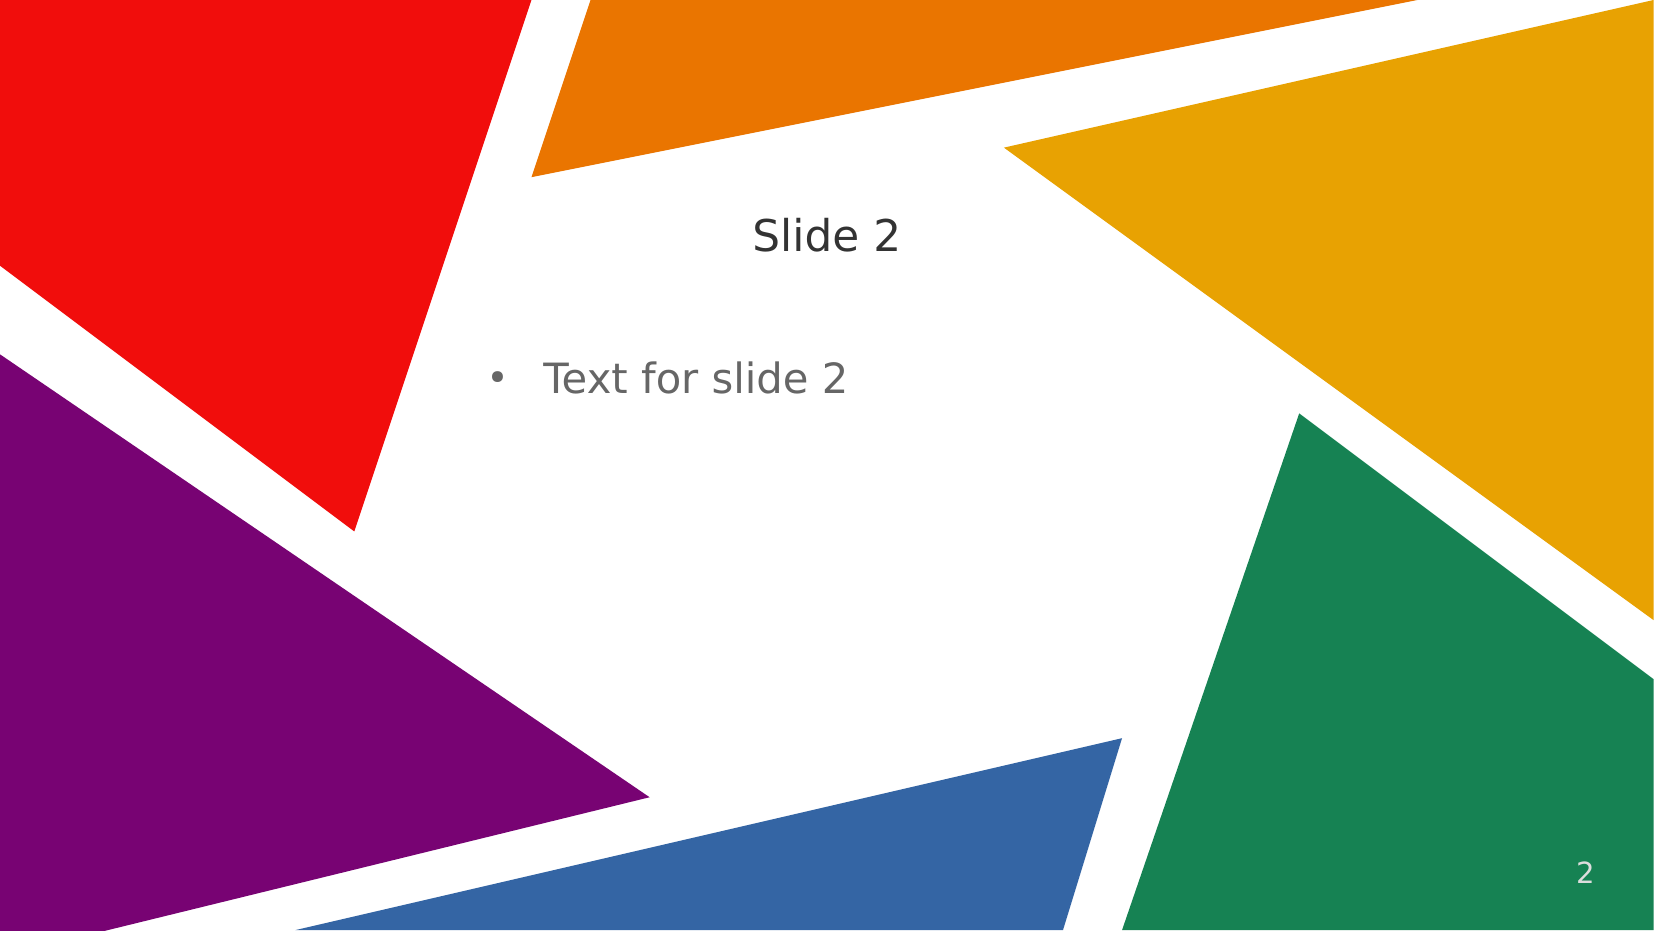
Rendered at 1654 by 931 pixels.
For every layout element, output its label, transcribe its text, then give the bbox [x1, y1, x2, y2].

list Text for slide 2 [472, 354, 1182, 768]
title Slide 2 [472, 147, 1182, 325]
